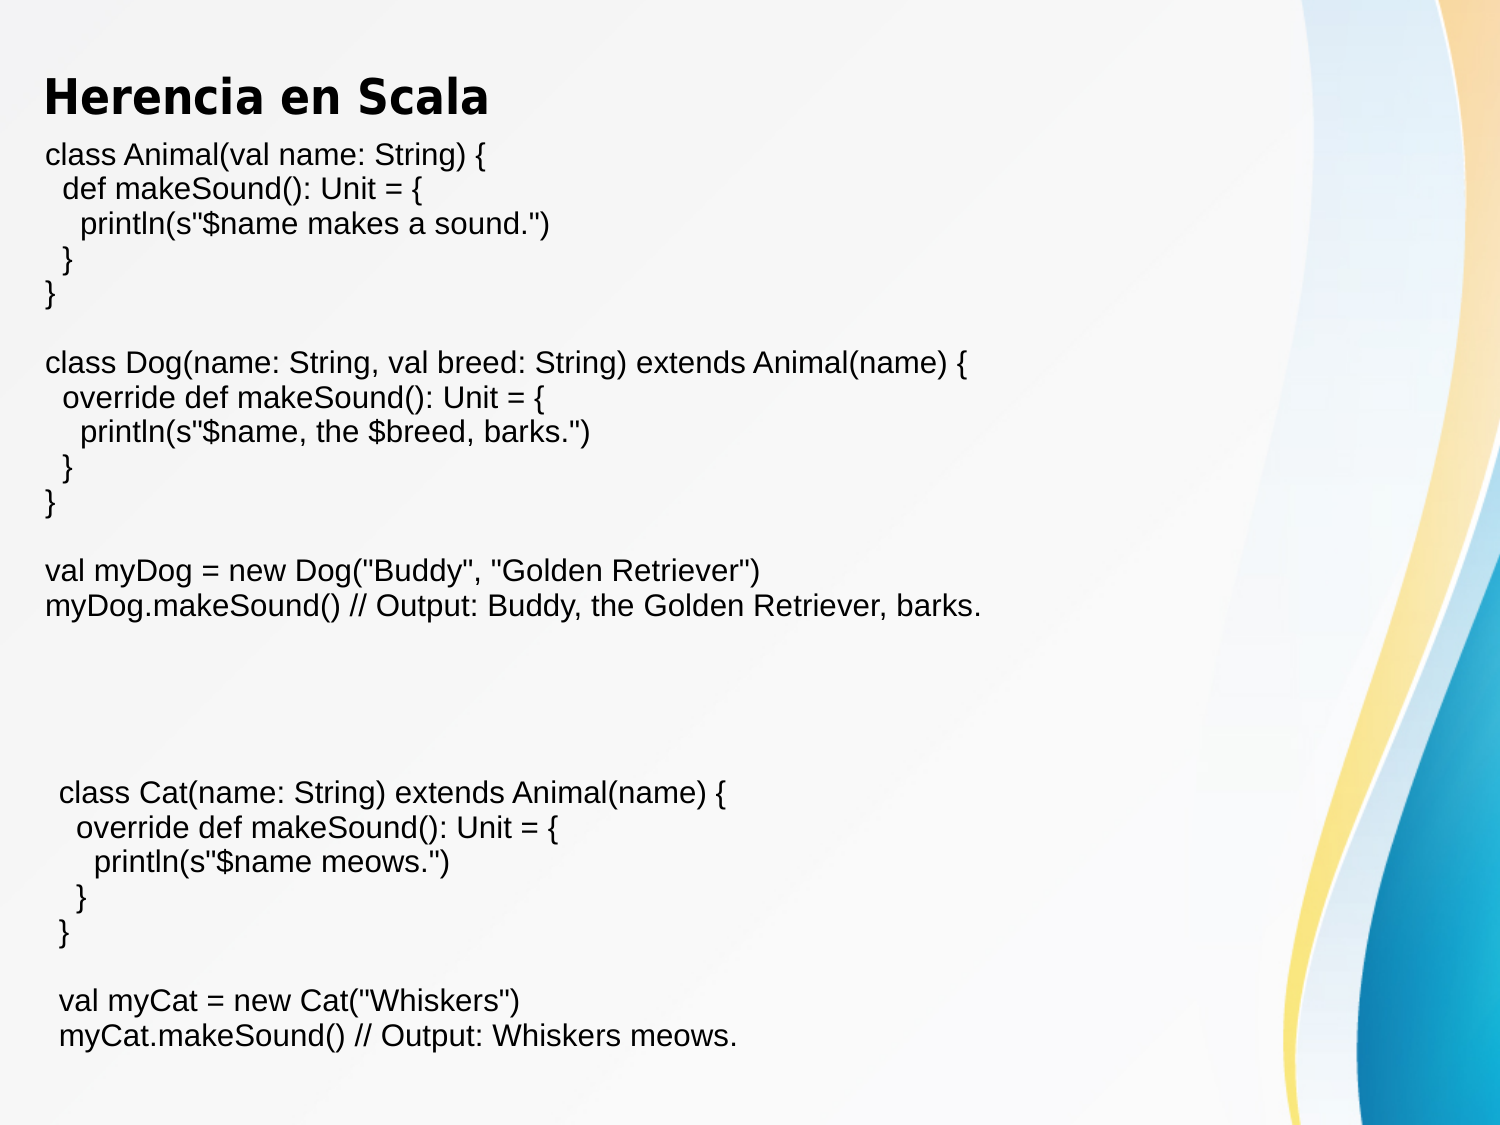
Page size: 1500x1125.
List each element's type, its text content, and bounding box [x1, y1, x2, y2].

text_box class Animal(val name: String) { def makeSound(): Unit = { println(s"$name makes a sound.") } } class Dog(name: String, val breed: String) extends Animal(name) { override def makeSound(): Unit = { println(s"$name, the $breed, barks.") } } val myDog = new Dog("Buddy", "Golden Retriever") myDog.makeSound() // Output: Buddy, the Golden Retriever, barks. [30, 130, 1447, 957]
picture [0, 0, 1500, 1125]
text_box Herencia en Scala [30, 58, 1477, 130]
text_box class Cat(name: String) extends Animal(name) { override def makeSound(): Unit = { println(s"$name meows.") } } val myCat = new Cat("Whiskers") myCat.makeSound() // Output: Whiskers meows. [43, 767, 1270, 1119]
